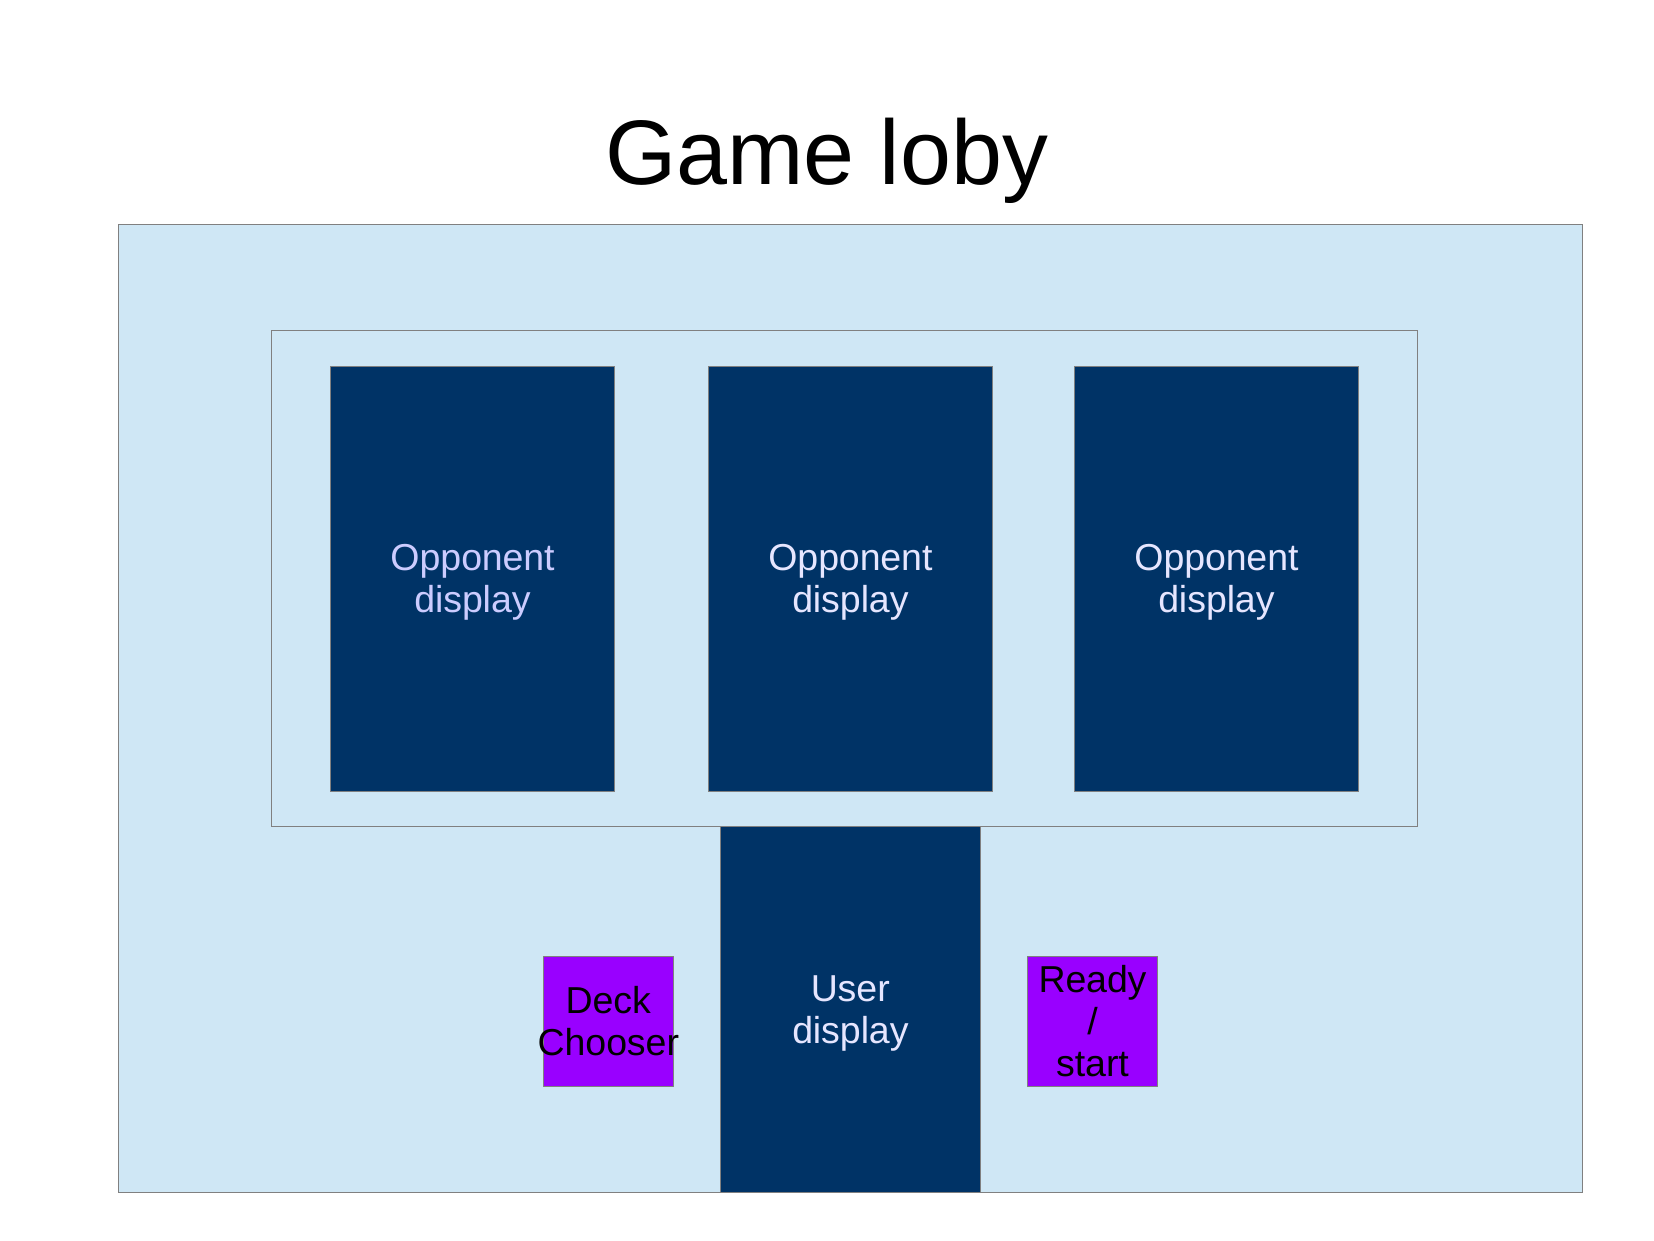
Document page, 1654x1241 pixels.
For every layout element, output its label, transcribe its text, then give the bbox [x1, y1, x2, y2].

text_box Opponent display [1074, 366, 1359, 792]
text_box Ready / start [1027, 956, 1158, 1087]
title Game loby [82, 49, 1571, 257]
text_box Deck Chooser [543, 956, 674, 1087]
text_box Opponent display [330, 366, 615, 792]
text_box User display [720, 826, 981, 1193]
text_box Opponent display [708, 366, 993, 792]
text_box [118, 224, 1583, 1193]
